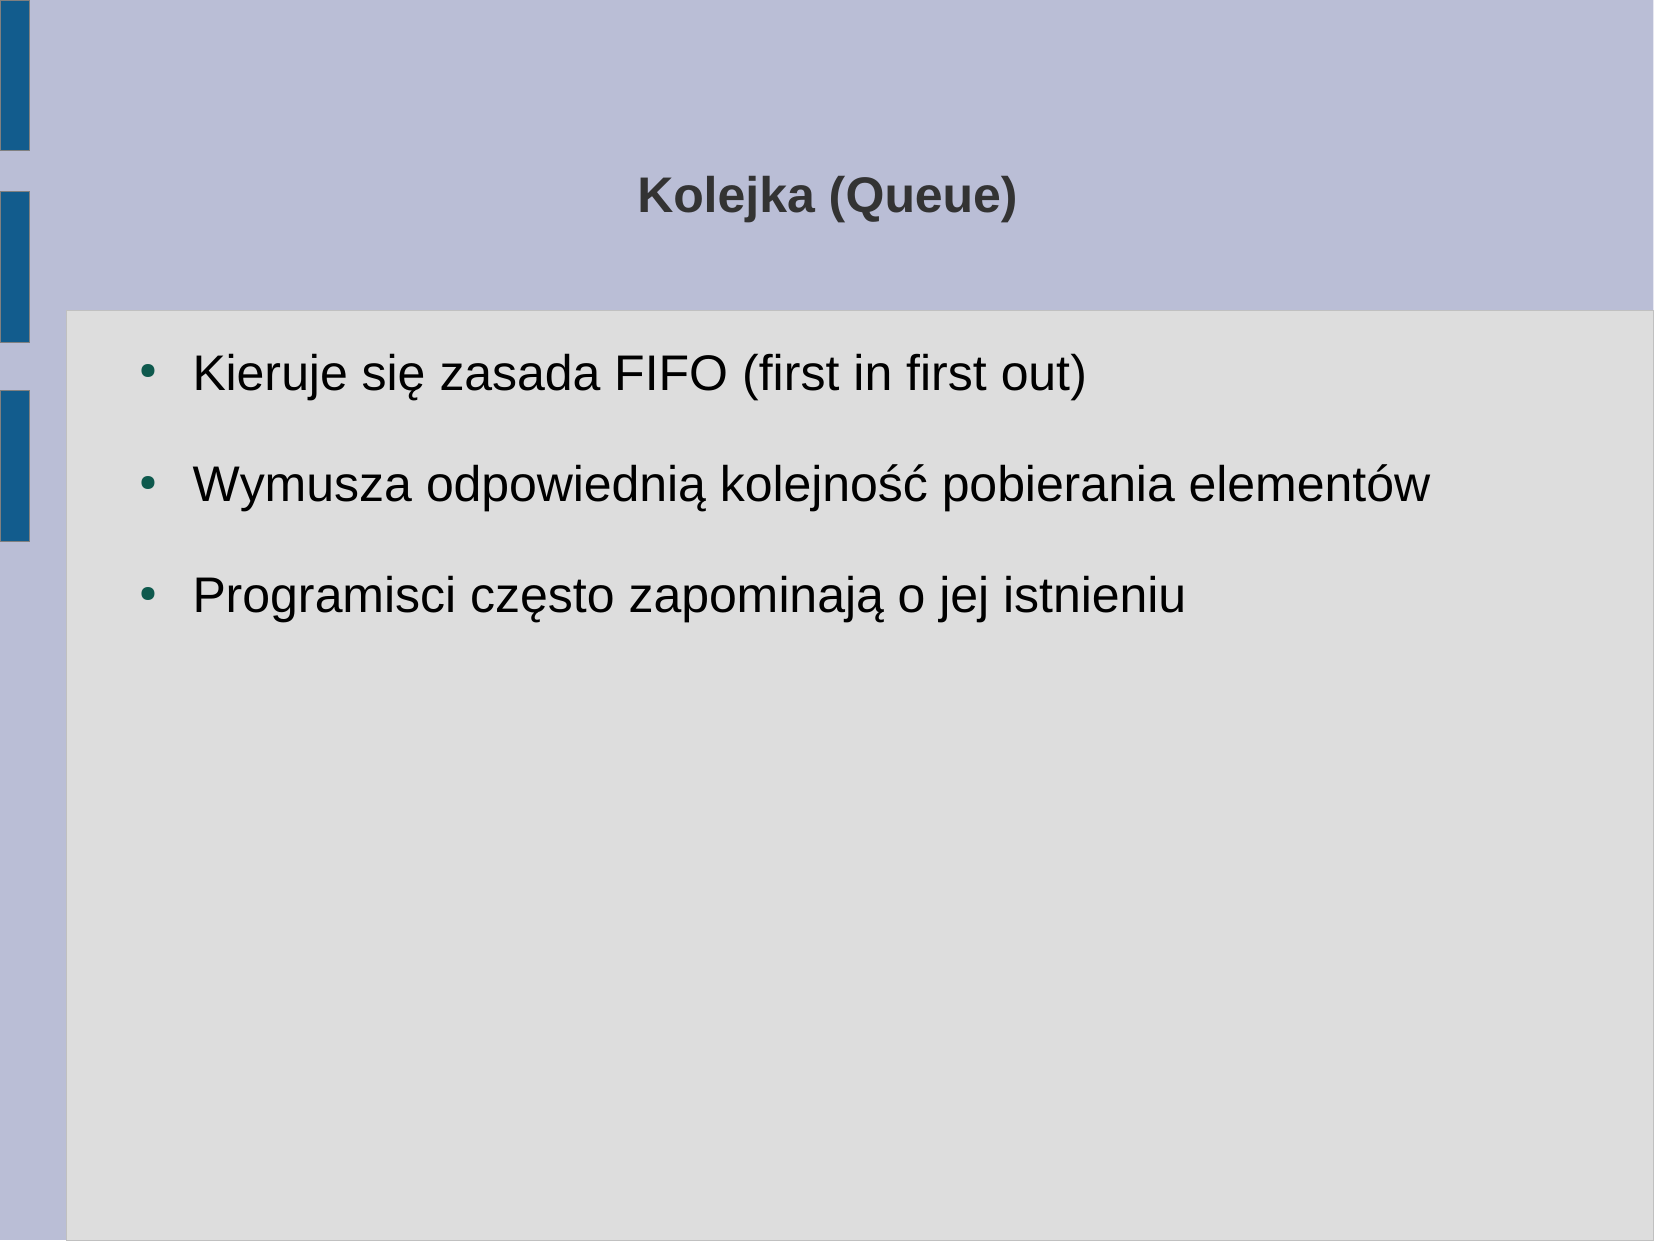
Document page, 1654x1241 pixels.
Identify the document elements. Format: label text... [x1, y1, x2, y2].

list Kieruje się zasada FIFO (first in first out) Wymusza odpowiednią kolejność pobierania elementów Programisci często zapominają o jej istnieniu [121, 344, 1534, 1127]
title Kolejka (Queue) [121, 91, 1534, 299]
